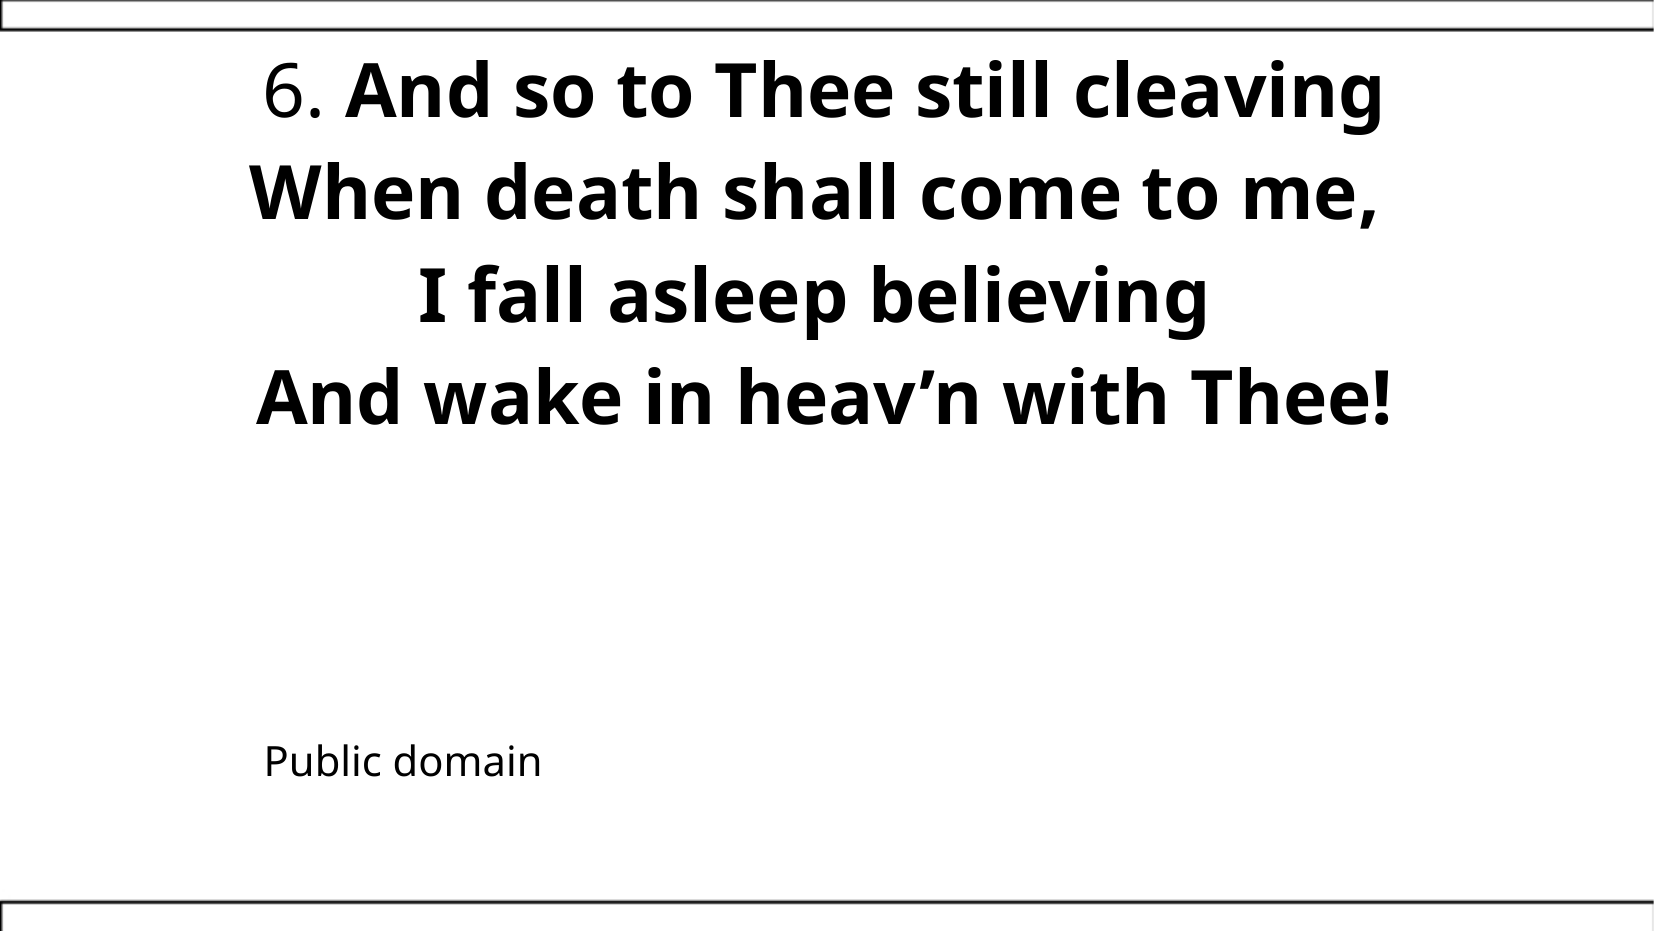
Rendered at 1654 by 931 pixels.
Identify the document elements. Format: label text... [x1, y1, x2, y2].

text_box 6. And so to Thee still cleaving When death shall come to me, I fall asleep believing And wake in heav’n with Thee! Public domain [120, 30, 1531, 796]
picture [0, 0, 1654, 931]
